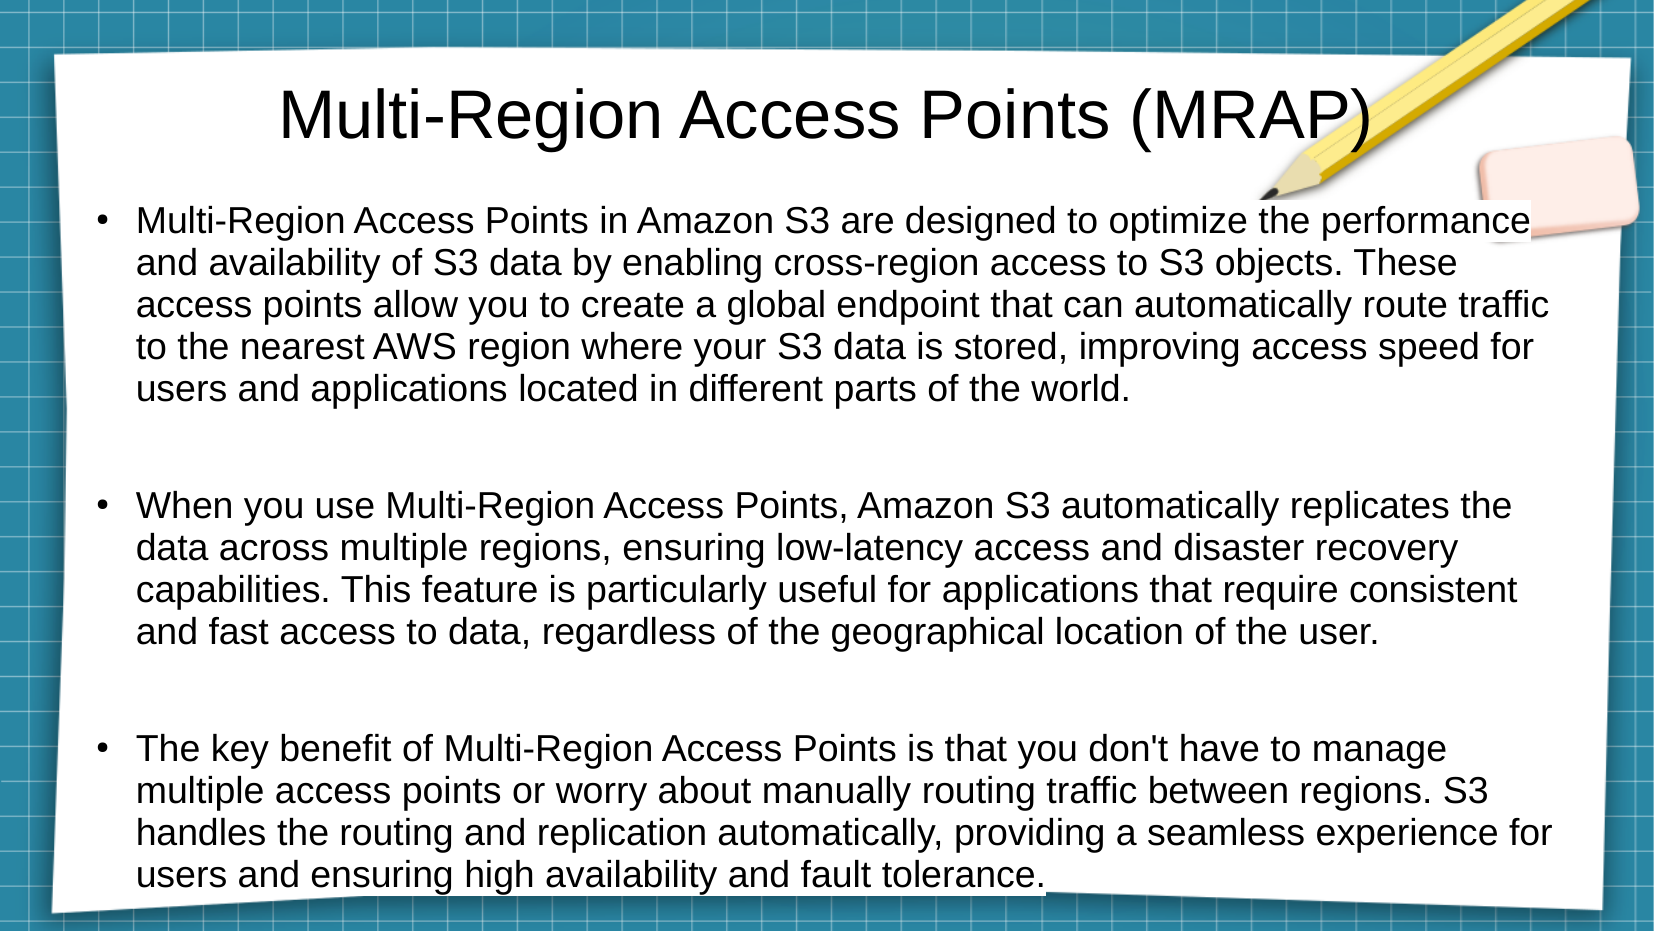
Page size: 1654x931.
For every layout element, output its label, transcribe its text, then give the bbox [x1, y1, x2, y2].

picture [0, 0, 1654, 931]
list Multi-Region Access Points in Amazon S3 are designed to optimize the performance and availability of S3 data by enabling cross-region access to S3 objects. These access points allow you to create a global endpoint that can automatically route traffic to the nearest AWS region where your S3 data is stored, improving access speed for users and applications located in different parts of the world. When you use Multi-Region Access Points, Amazon S3 automatically replicates the data across multiple regions, ensuring low-latency access and disaster recovery capabilities. This feature is particularly useful for applications that require consistent and fast access to data, regardless of the geographical location of the user. The key benefit of Multi-Region Access Points is that you don't have to manage multiple access points or worry about manually routing traffic between regions. S3 handles the routing and replication automatically, providing a seamless experience for users and ensuring high availability and fault tolerance. [82, 199, 1571, 901]
title Multi-Region Access Points (MRAP) [82, 37, 1571, 193]
